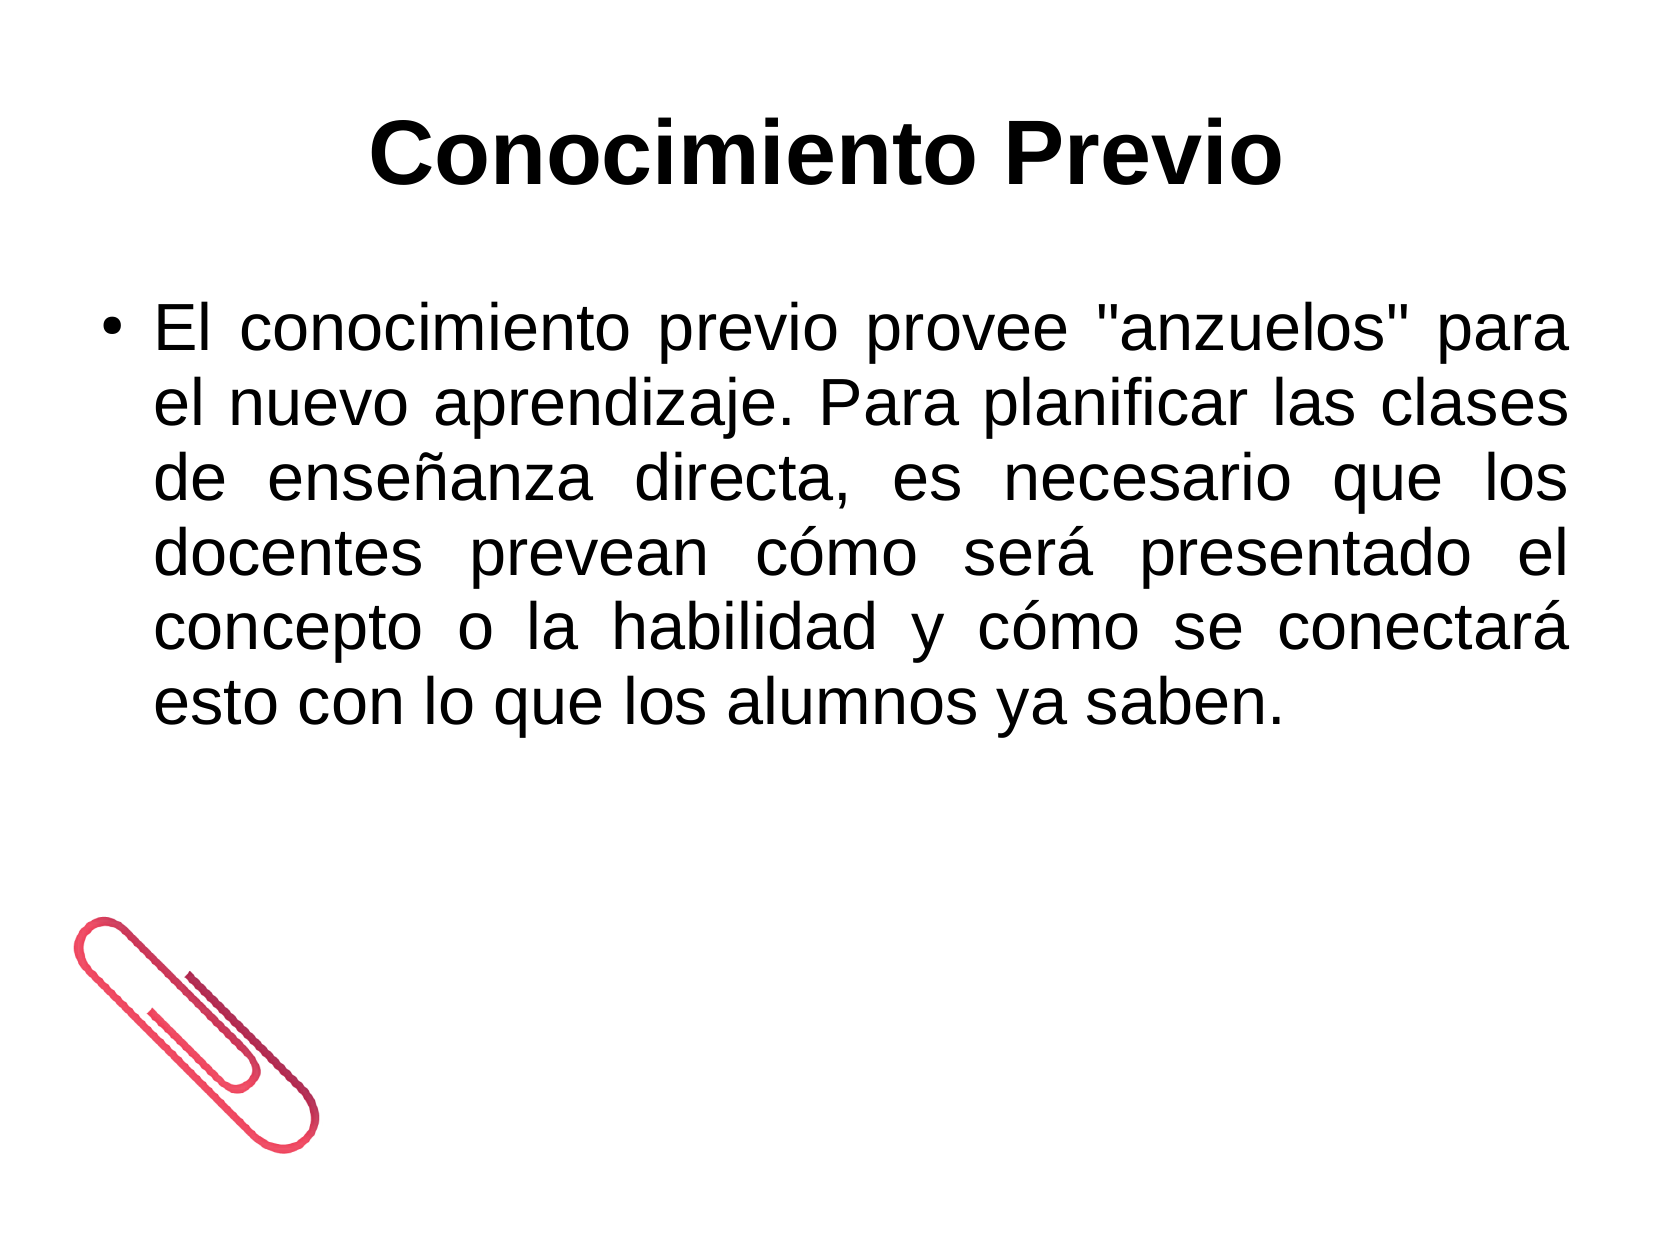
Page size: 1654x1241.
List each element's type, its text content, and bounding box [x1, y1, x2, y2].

list El conocimiento previo provee "anzuelos" para el nuevo aprendizaje. Para planificar las clases de enseñanza directa, es necesario que los docentes prevean cómo será presentado el concepto o la habilidad y cómo se conectará esto con lo que los alumnos ya saben. [82, 290, 1571, 1010]
picture [0, 842, 395, 1229]
title Conocimiento Previo [82, 49, 1571, 257]
